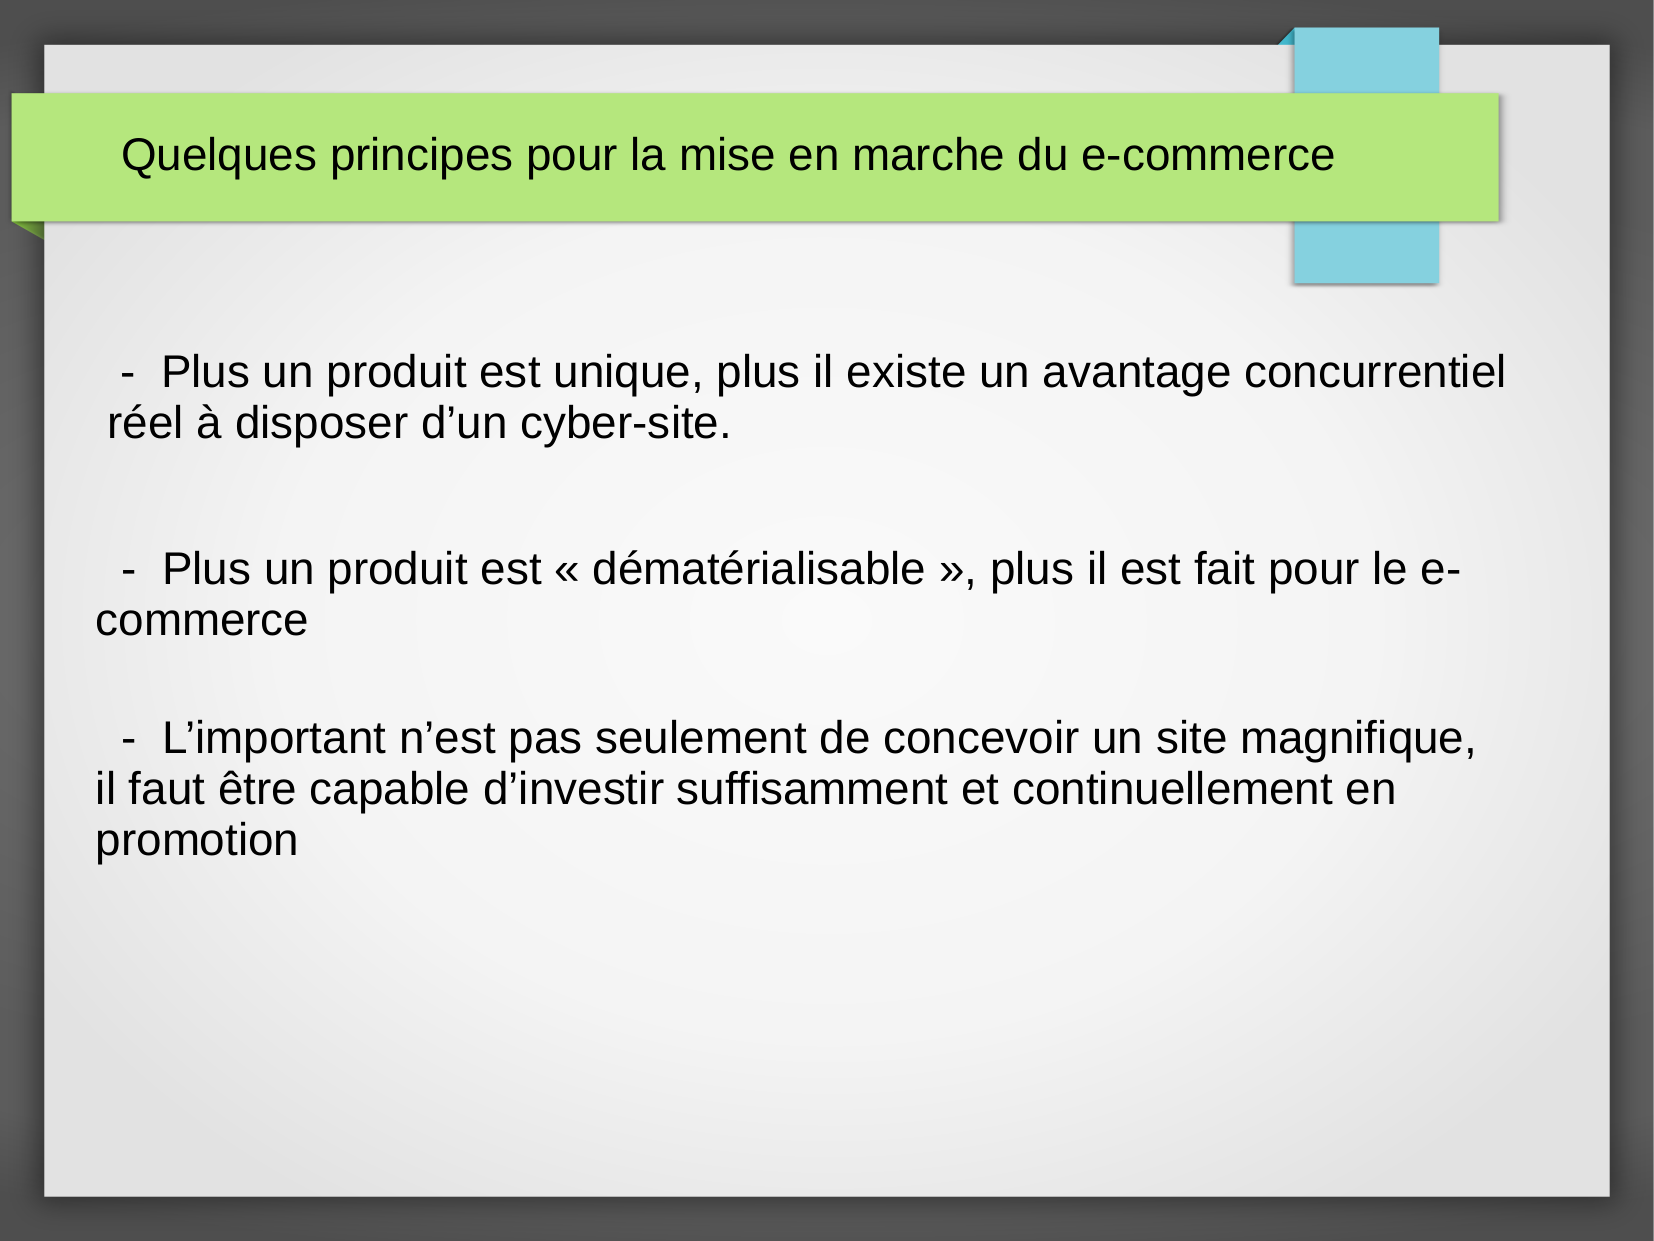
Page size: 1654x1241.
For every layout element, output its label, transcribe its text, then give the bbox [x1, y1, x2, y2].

text_box Quelques principes pour la mise en marche du e-commerce [106, 121, 1394, 204]
text_box - L’important n’est pas seulement de concevoir un site magnifique, il faut être capable d’investir suffisamment et continuellement en promotion [81, 704, 1499, 957]
text_box - Plus un produit est unique, plus il existe un avantage concurrentiel réel à disposer d’un cyber-site. [92, 338, 1548, 535]
text_box - Plus un produit est « dématérialisable », plus il est fait pour le e-commerce [81, 535, 1607, 792]
picture [0, 0, 1654, 1241]
